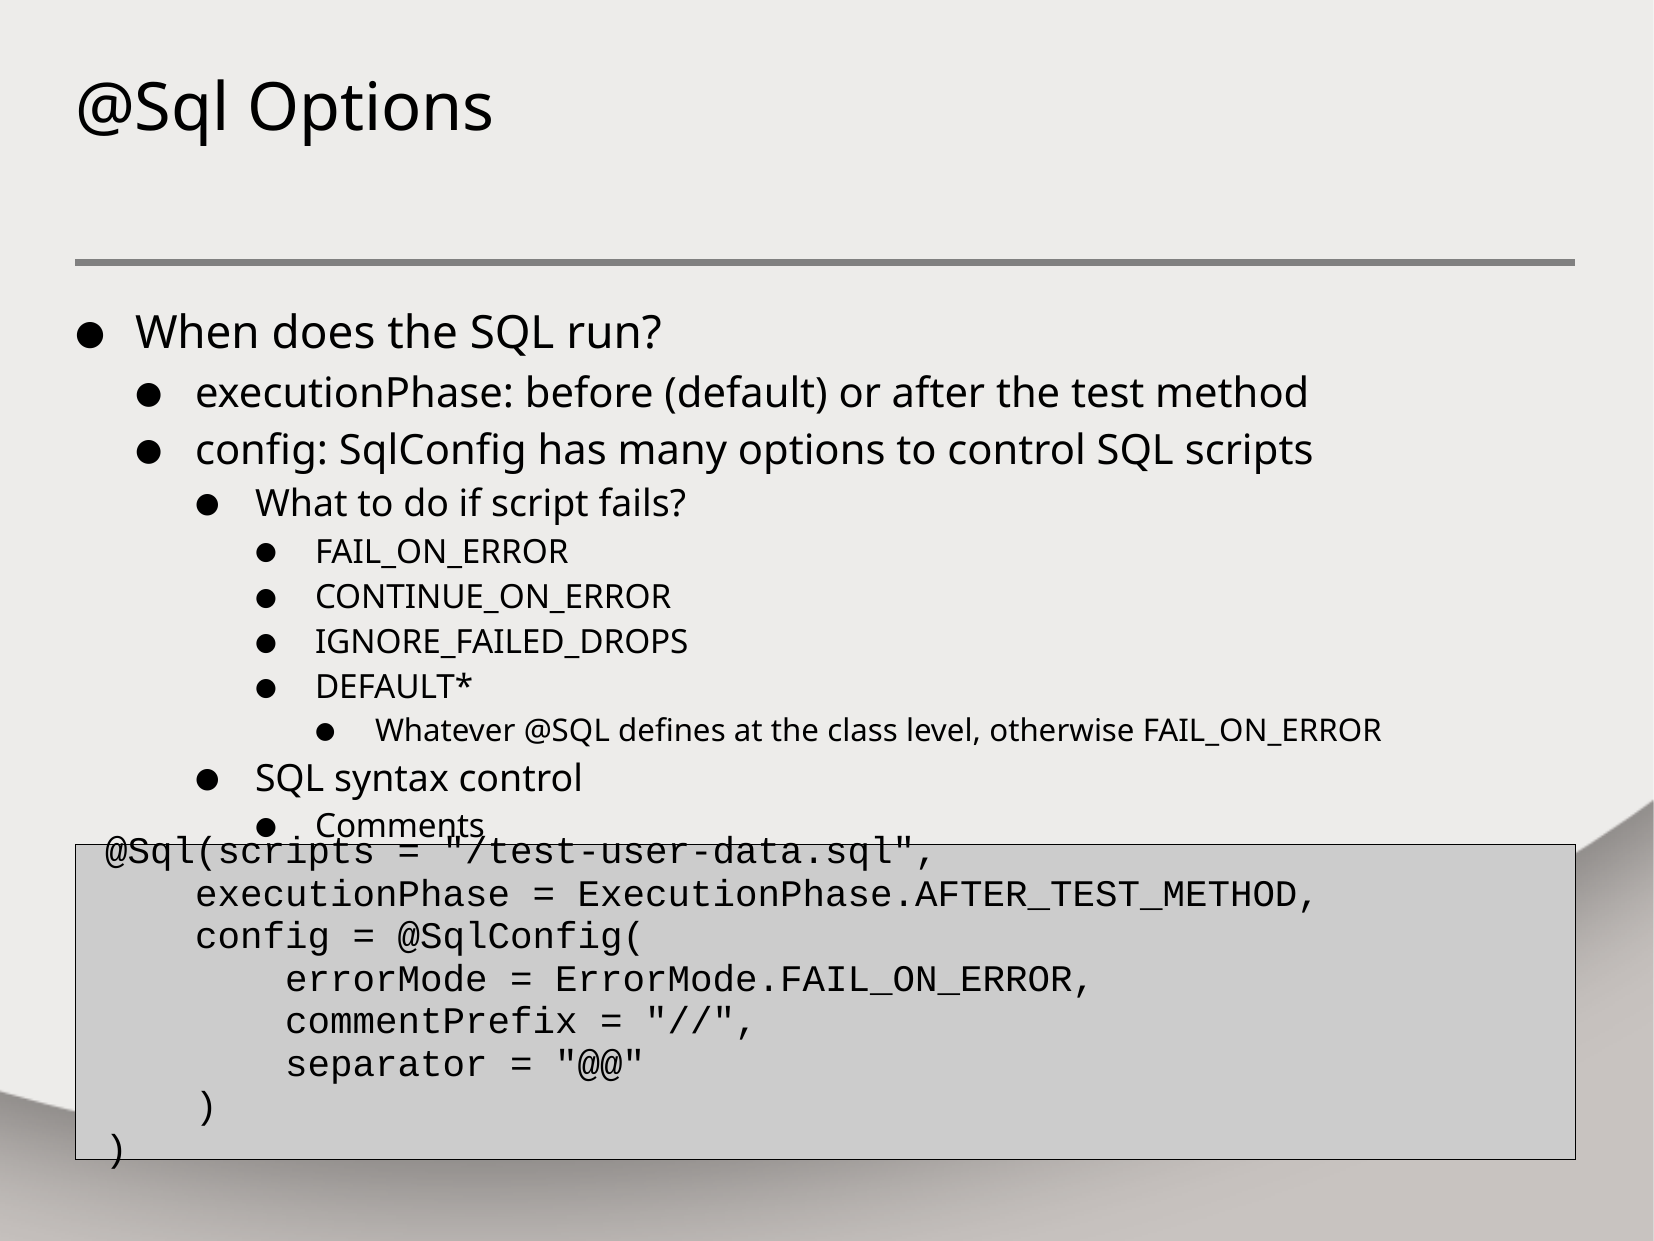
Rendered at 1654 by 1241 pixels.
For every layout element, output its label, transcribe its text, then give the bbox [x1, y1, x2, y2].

text_box @Sql(scripts = "/test-user-data.sql", executionPhase = ExecutionPhase.AFTER_TEST_METHOD, config = @SqlConfig( errorMode = ErrorMode.FAIL_ON_ERROR, commentPrefix = "//", separator = "@@" ) ) [75, 844, 1576, 1160]
title @Sql Options [75, 75, 1576, 226]
picture [0, 0, 1654, 1241]
list When does the SQL run? executionPhase: before (default) or after the test method config: SqlConfig has many options to control SQL scripts What to do if script fails? FAIL_ON_ERROR CONTINUE_ON_ERROR IGNORE_FAILED_DROPS DEFAULT* Whatever @SQL defines at the class level, otherwise FAIL_ON_ERROR SQL syntax control Comments Statement separator [75, 300, 1576, 844]
